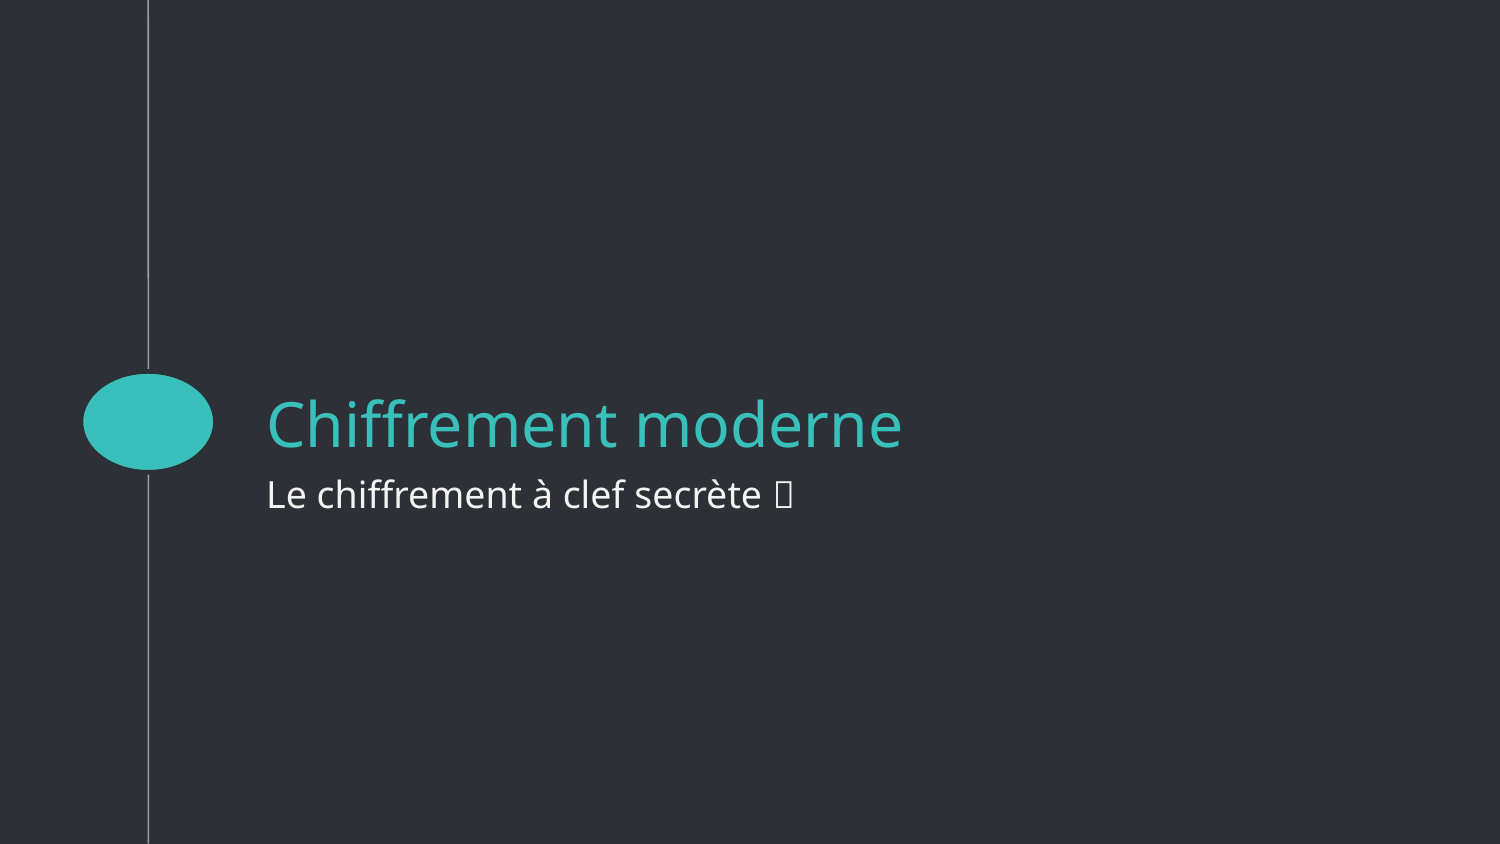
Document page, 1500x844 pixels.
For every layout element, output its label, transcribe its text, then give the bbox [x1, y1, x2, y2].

subtitle Le chiffrement à clef secrète 🤐 [250, 456, 1388, 515]
title Chiffrement moderne [250, 378, 1362, 456]
